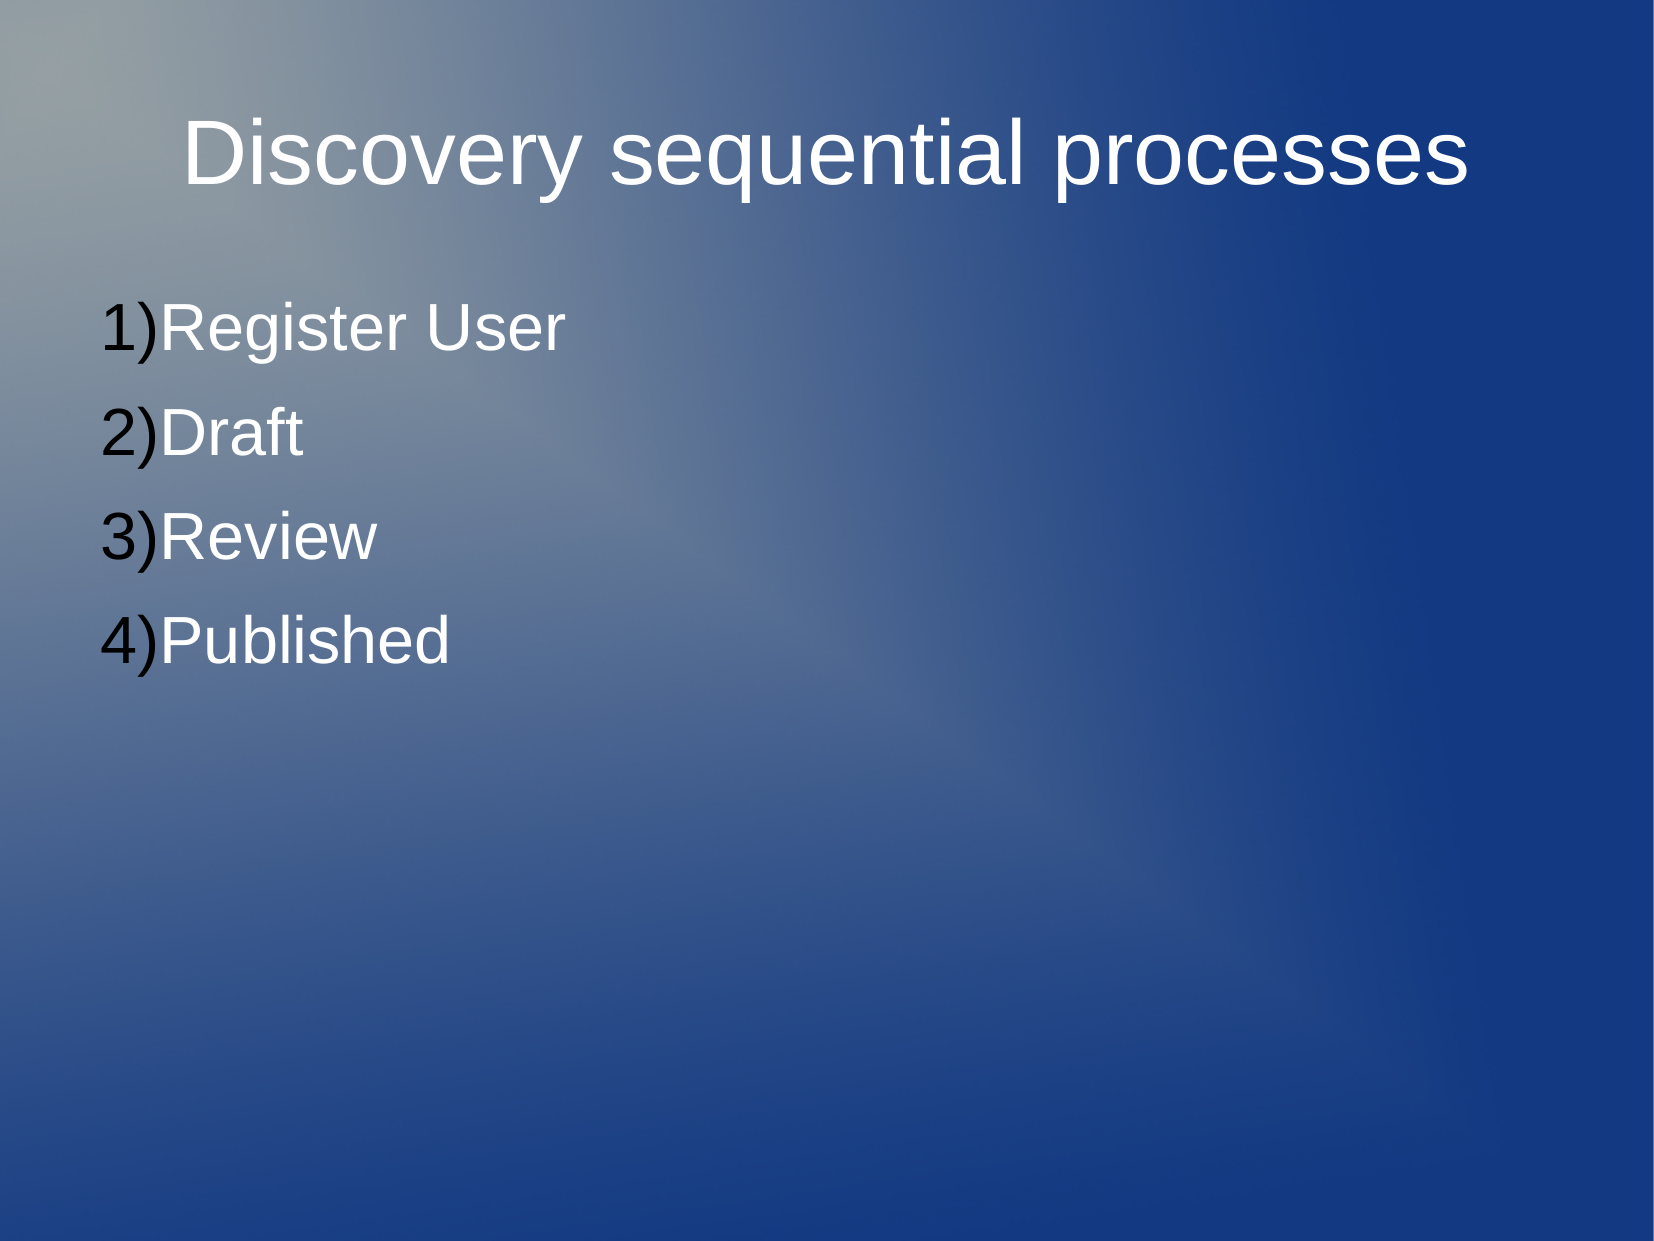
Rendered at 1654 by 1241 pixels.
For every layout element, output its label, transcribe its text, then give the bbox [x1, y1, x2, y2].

title Discovery sequential processes [82, 49, 1571, 257]
picture [0, 0, 1654, 1241]
list Register User Draft Review Published [82, 290, 1571, 1109]
